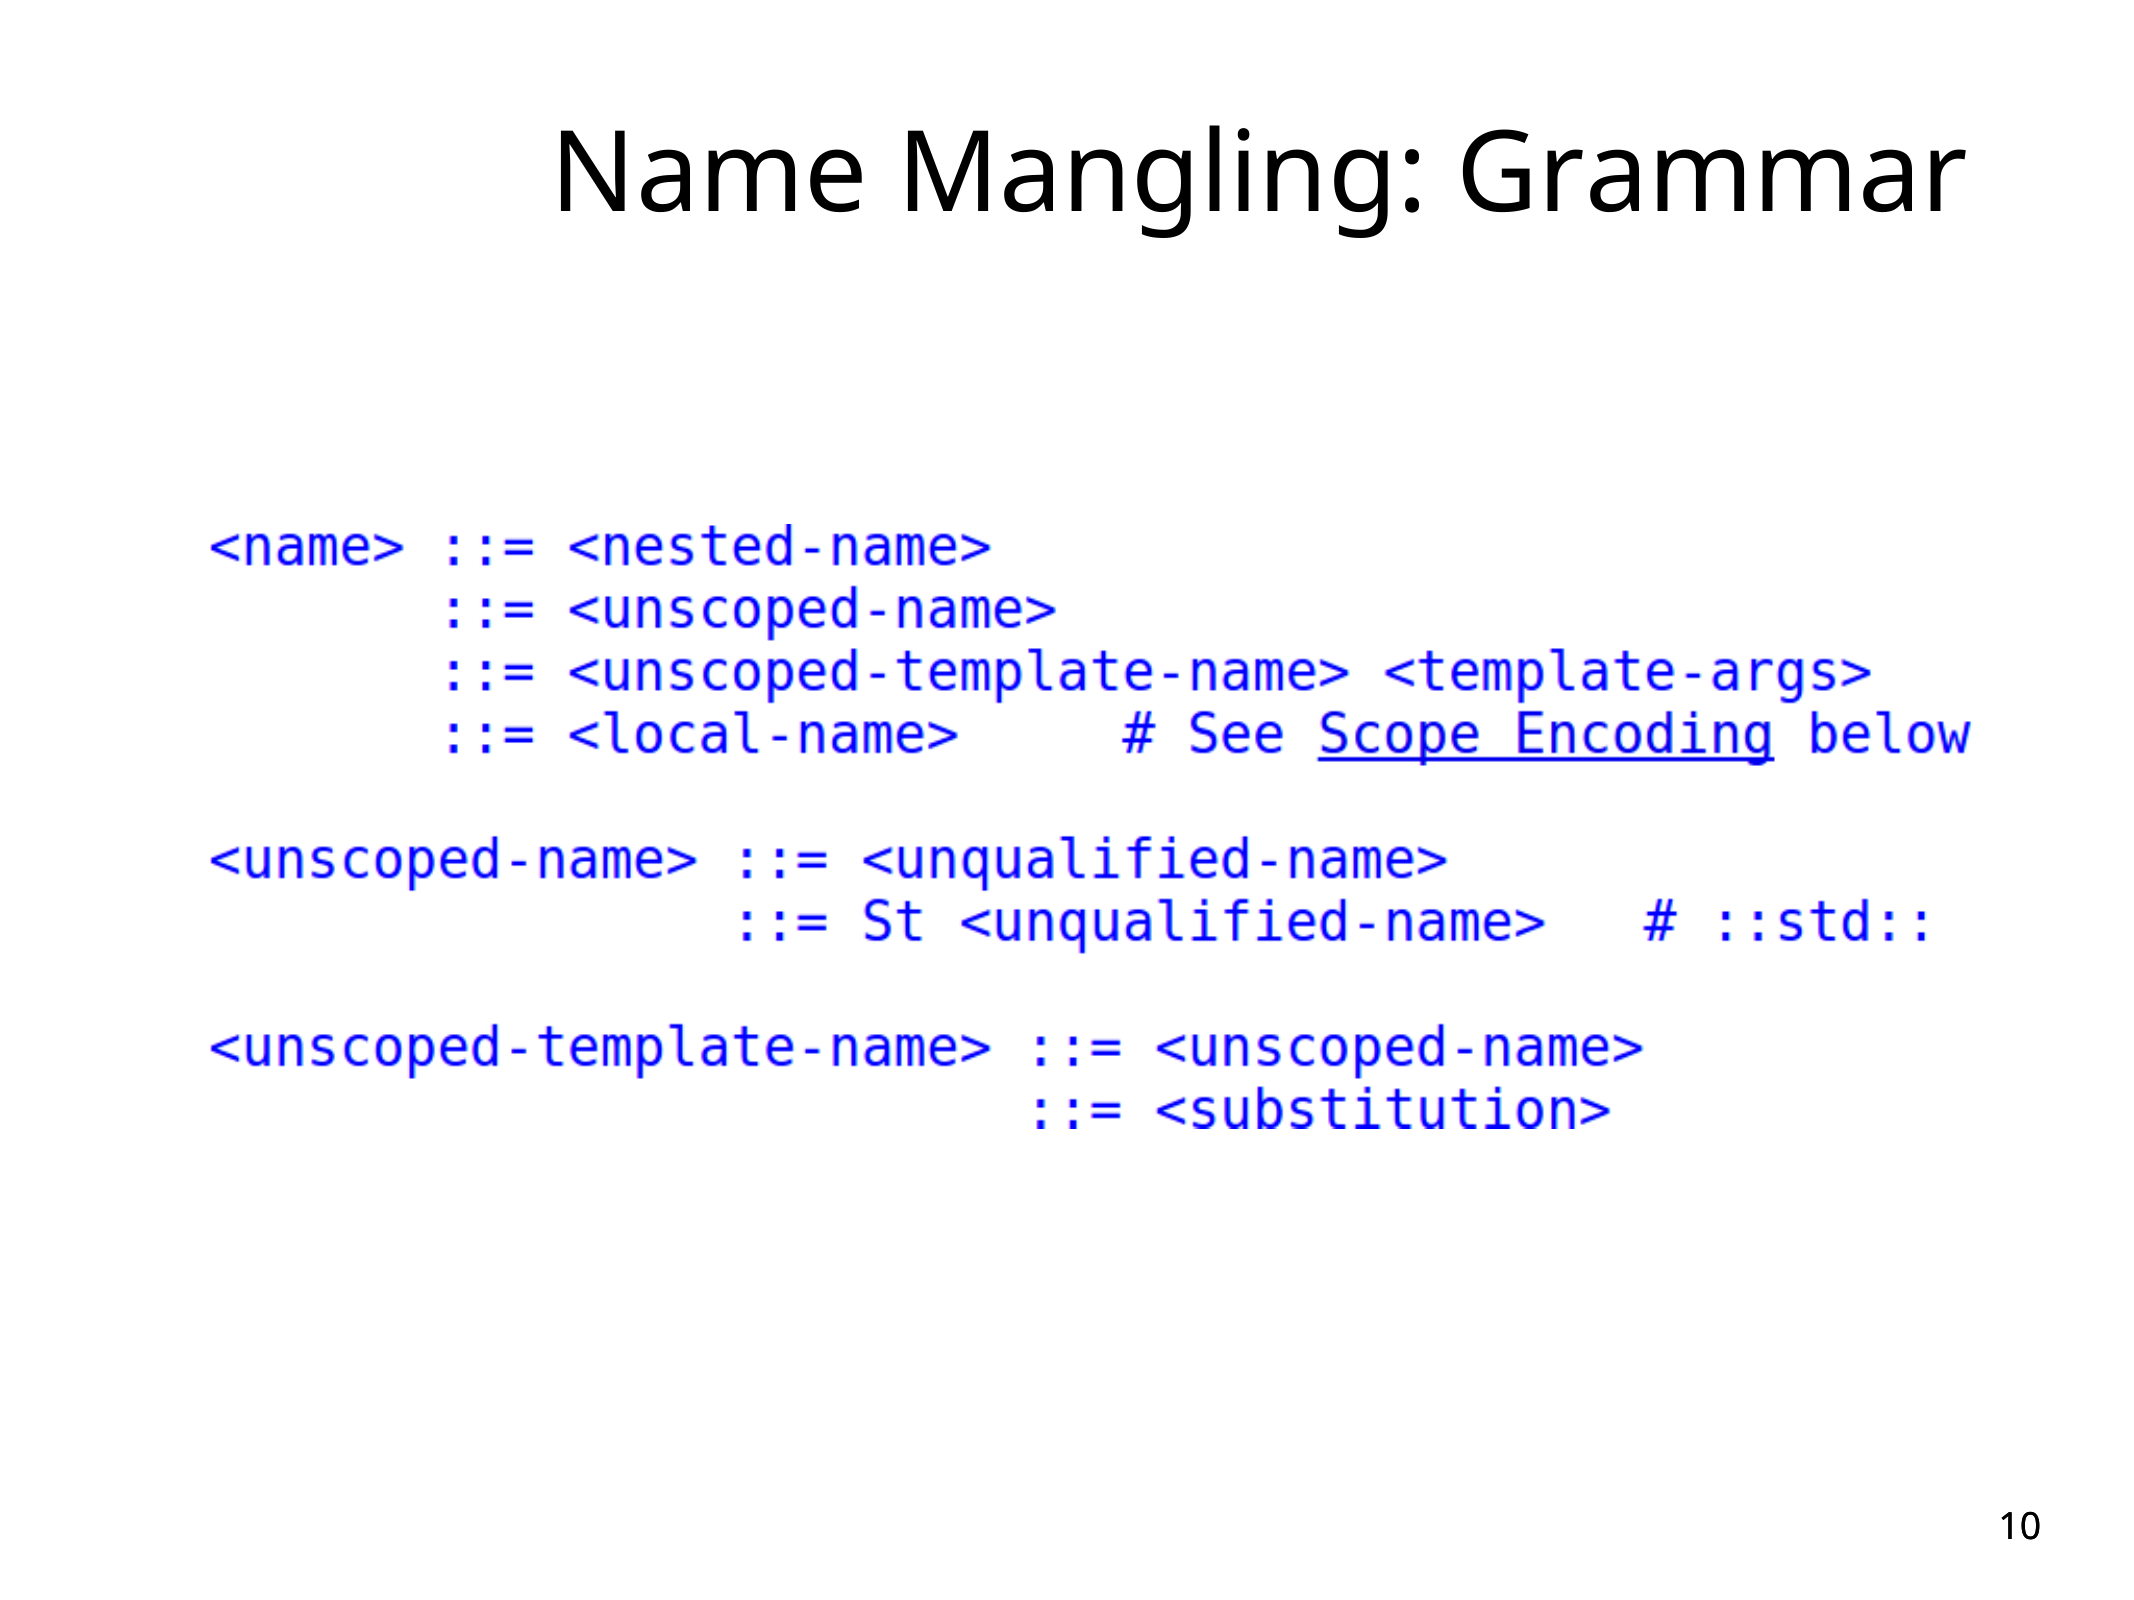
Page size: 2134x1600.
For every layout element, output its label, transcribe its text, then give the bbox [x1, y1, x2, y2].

text_box <number> [1985, 1493, 2055, 1557]
title Name Mangling: Grammar [156, 72, 1978, 261]
picture [210, 524, 1973, 1130]
